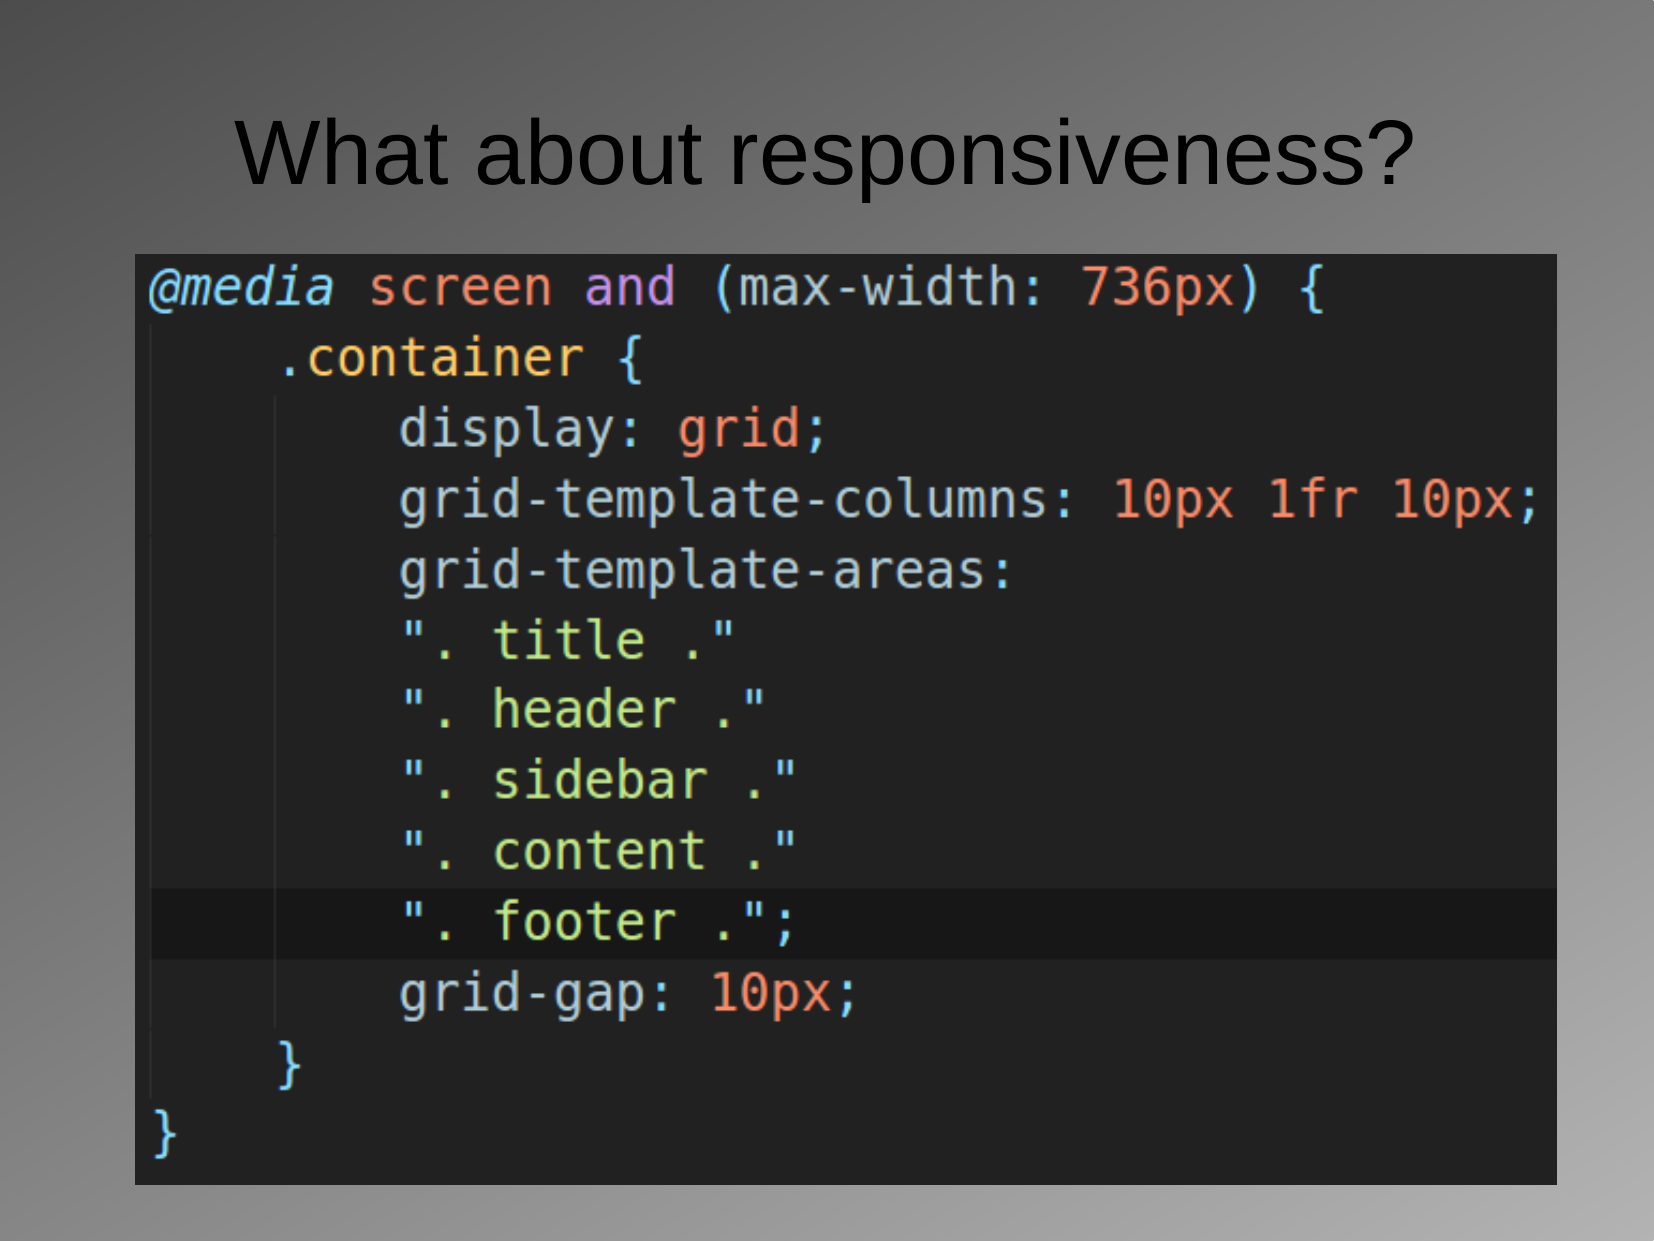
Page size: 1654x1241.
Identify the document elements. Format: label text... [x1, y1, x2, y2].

title What about responsiveness? [82, 49, 1571, 257]
picture [135, 254, 1557, 1186]
